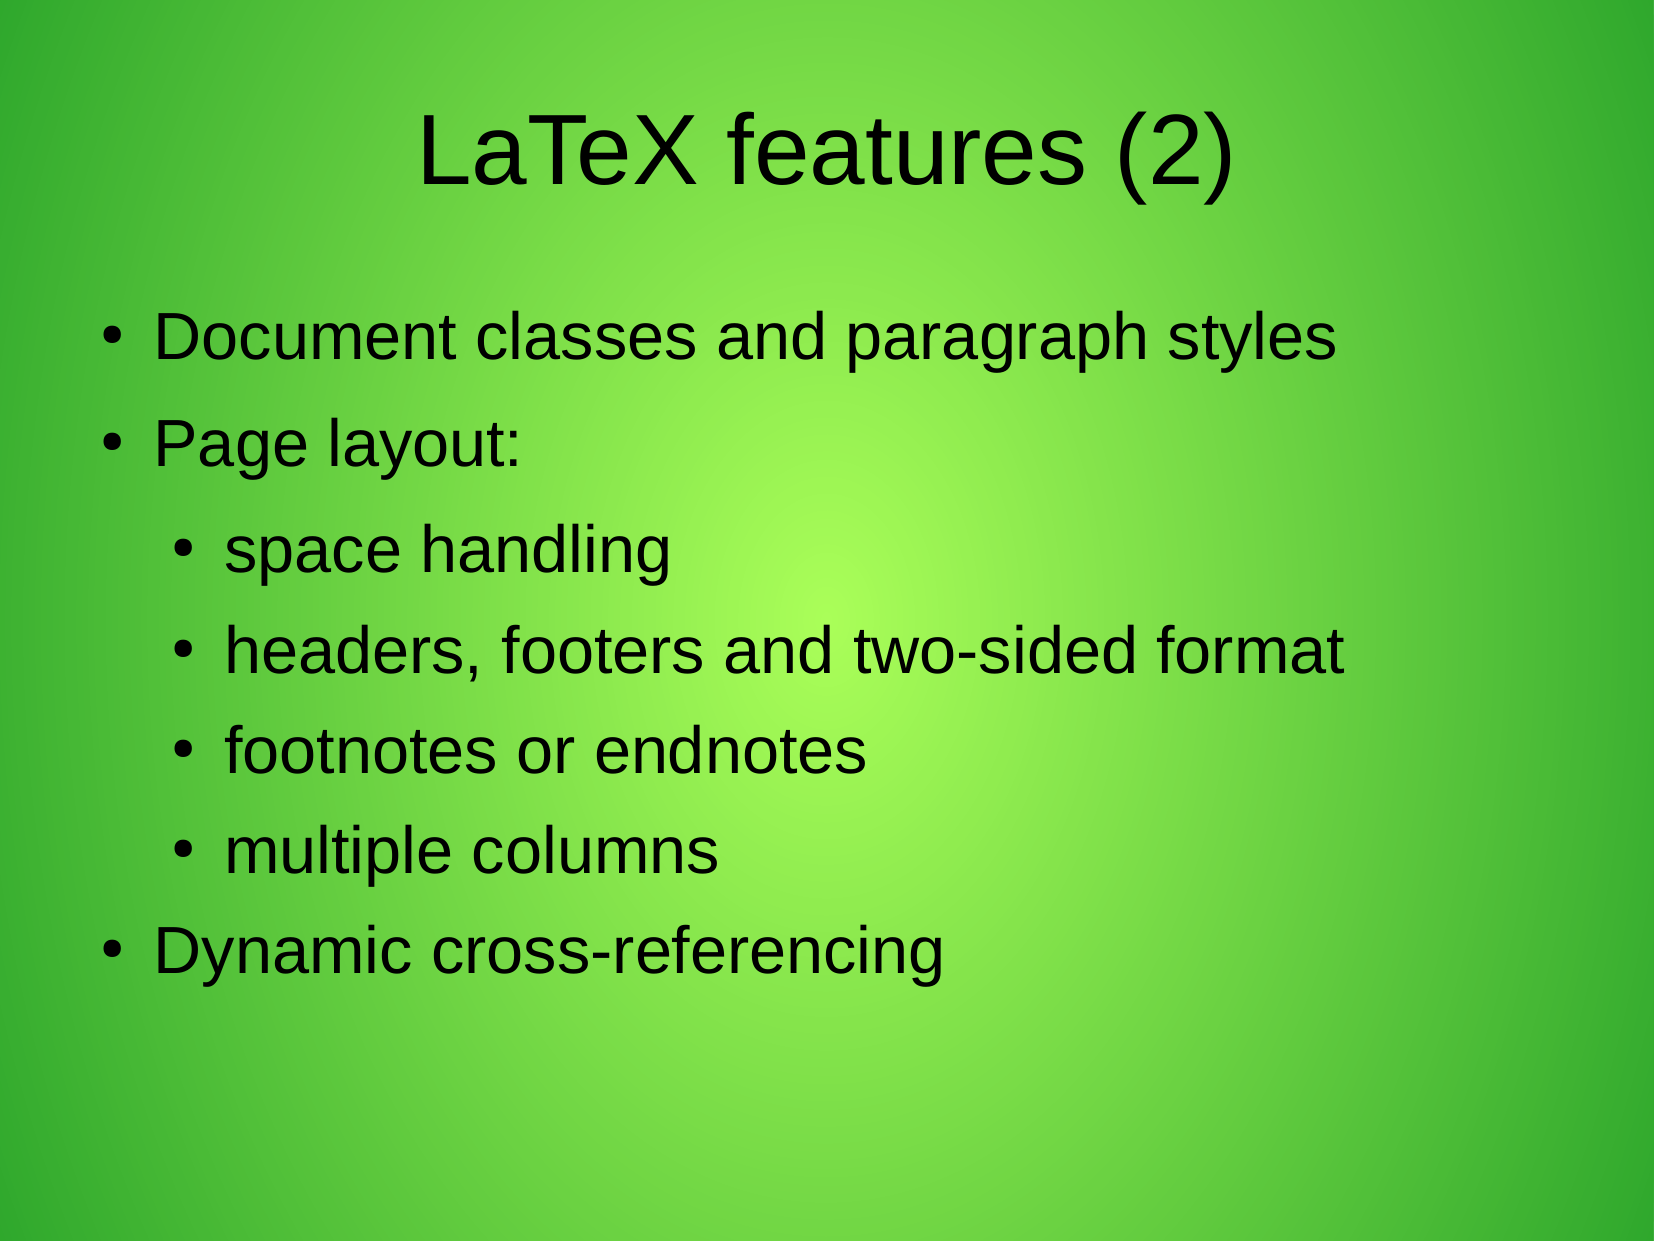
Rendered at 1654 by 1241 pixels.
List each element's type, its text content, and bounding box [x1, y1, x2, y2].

list Document classes and paragraph styles Page layout: space handling headers, footers and two-sided format footnotes or endnotes multiple columns Dynamic cross-referencing [82, 299, 1571, 1134]
title LaTeX features (2) [82, 47, 1571, 252]
